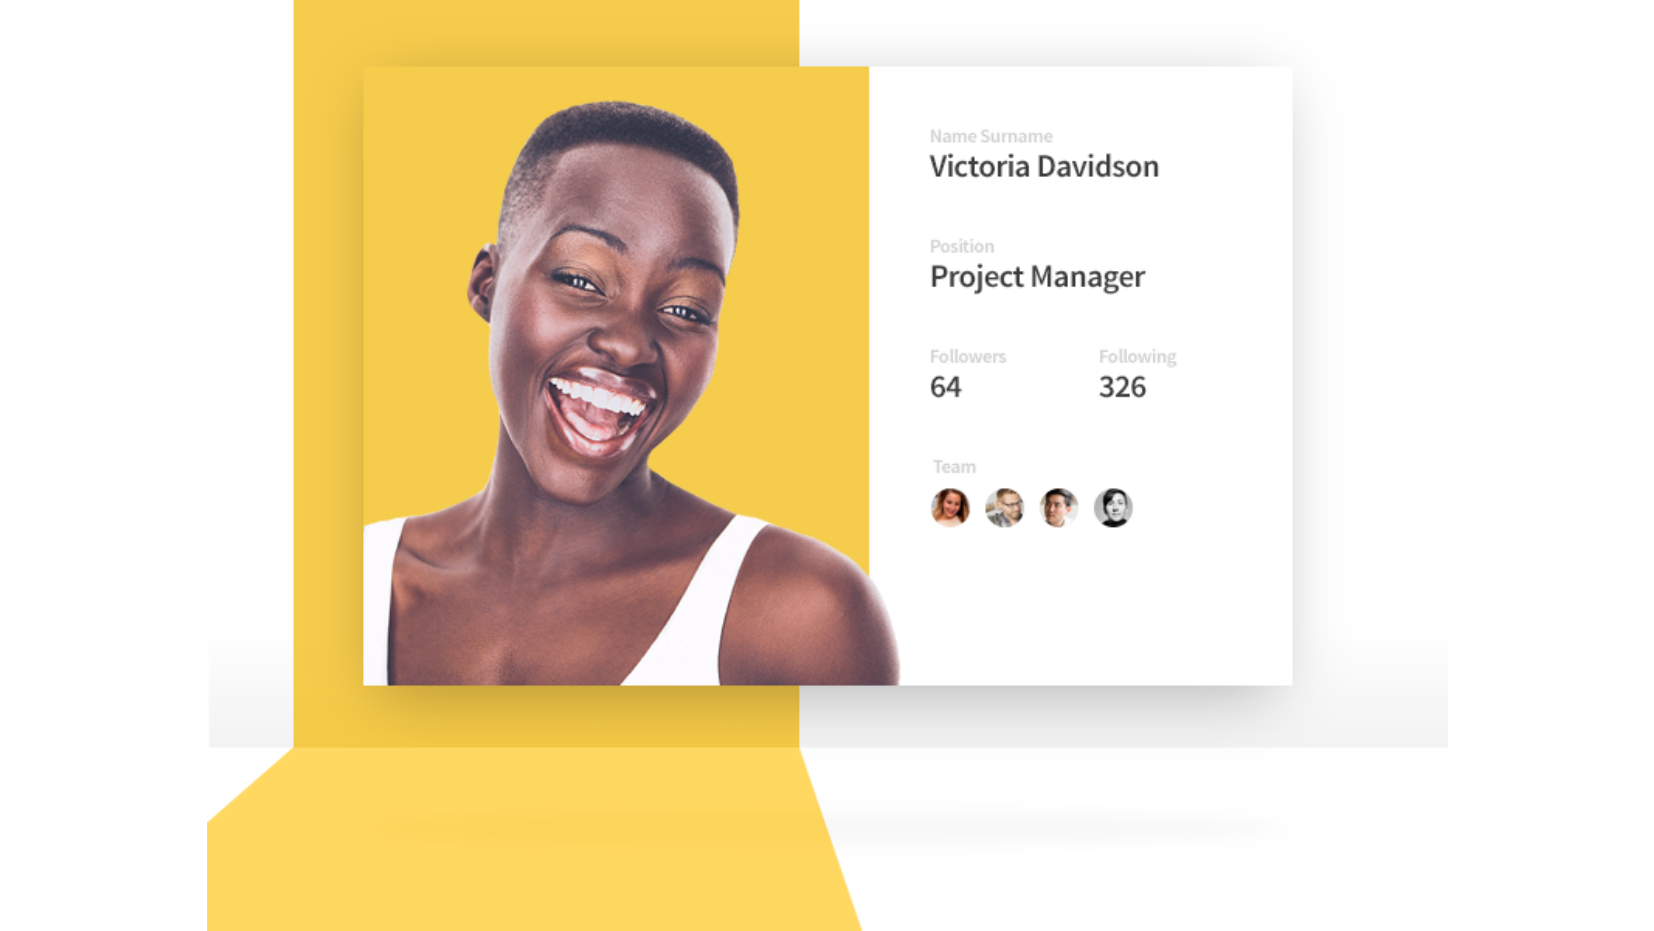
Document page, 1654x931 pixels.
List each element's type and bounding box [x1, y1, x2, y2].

picture [207, 0, 1448, 931]
